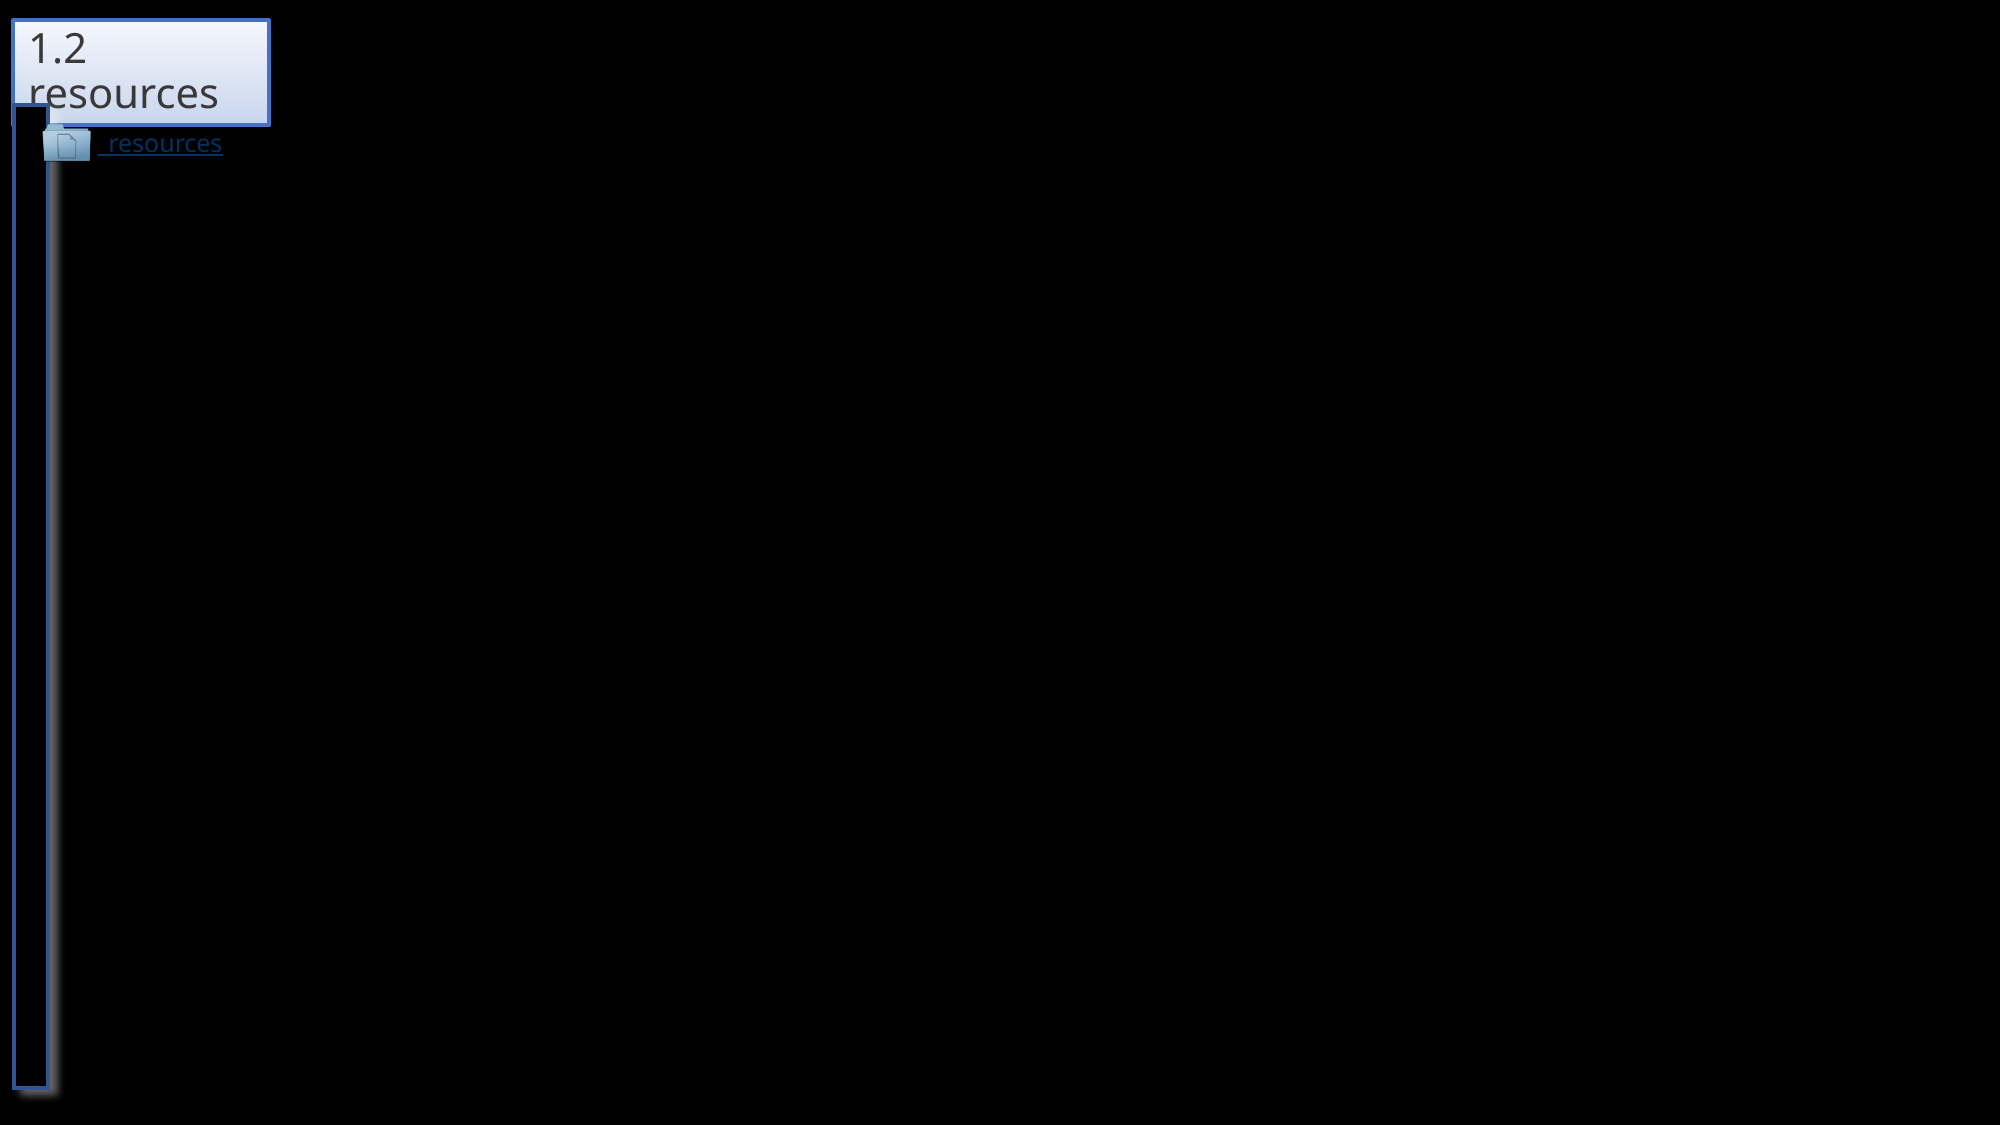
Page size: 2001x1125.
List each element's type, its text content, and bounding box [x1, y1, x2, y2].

text_box [14, 105, 49, 1088]
picture [42, 117, 91, 167]
text_box _resources [97, 156, 223, 162]
title 1.2 resources [13, 20, 269, 81]
text_box _resources [97, 127, 223, 154]
